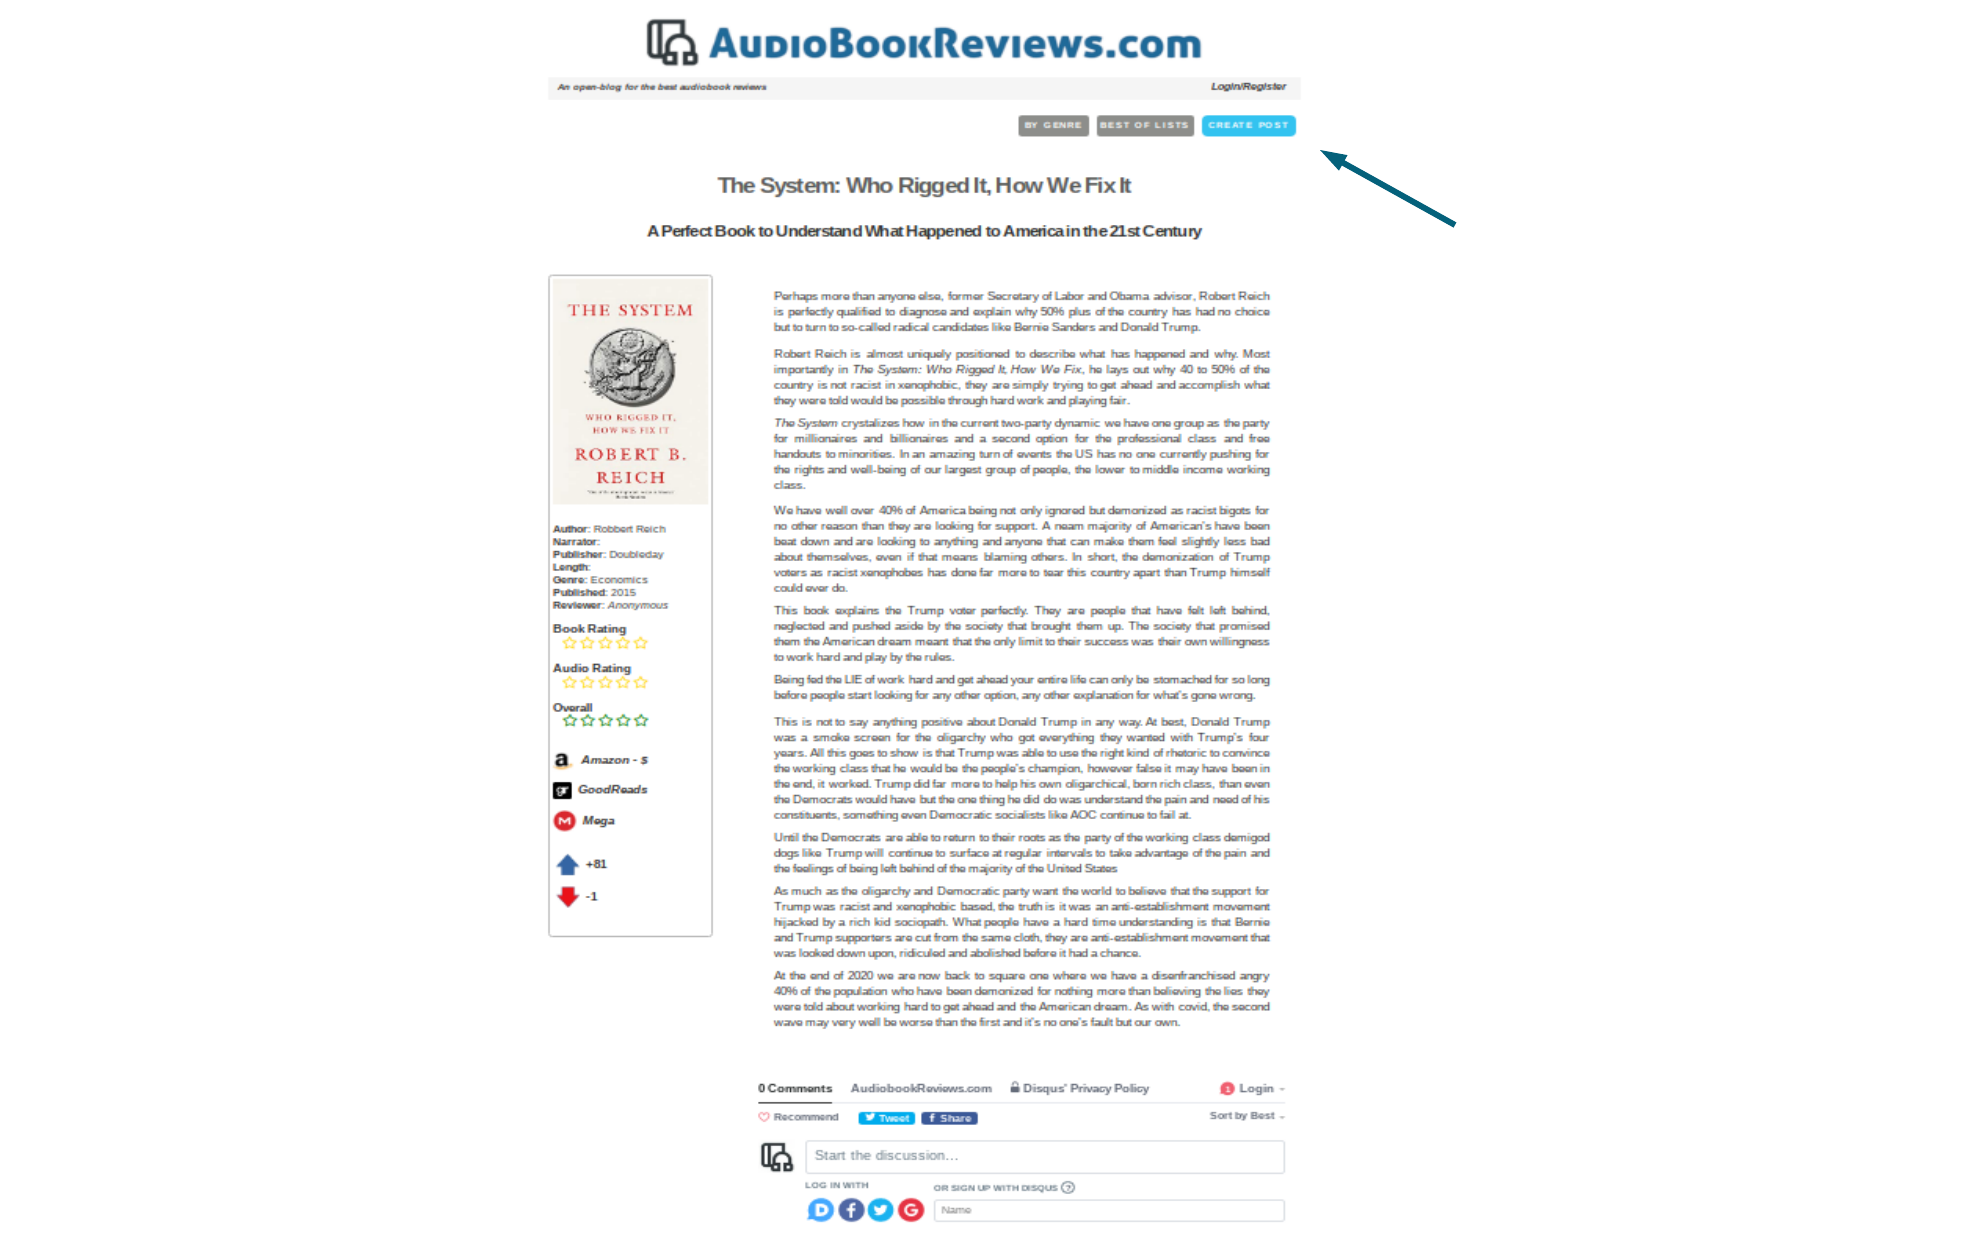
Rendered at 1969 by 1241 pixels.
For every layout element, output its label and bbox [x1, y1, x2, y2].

picture [525, 14, 1381, 1241]
